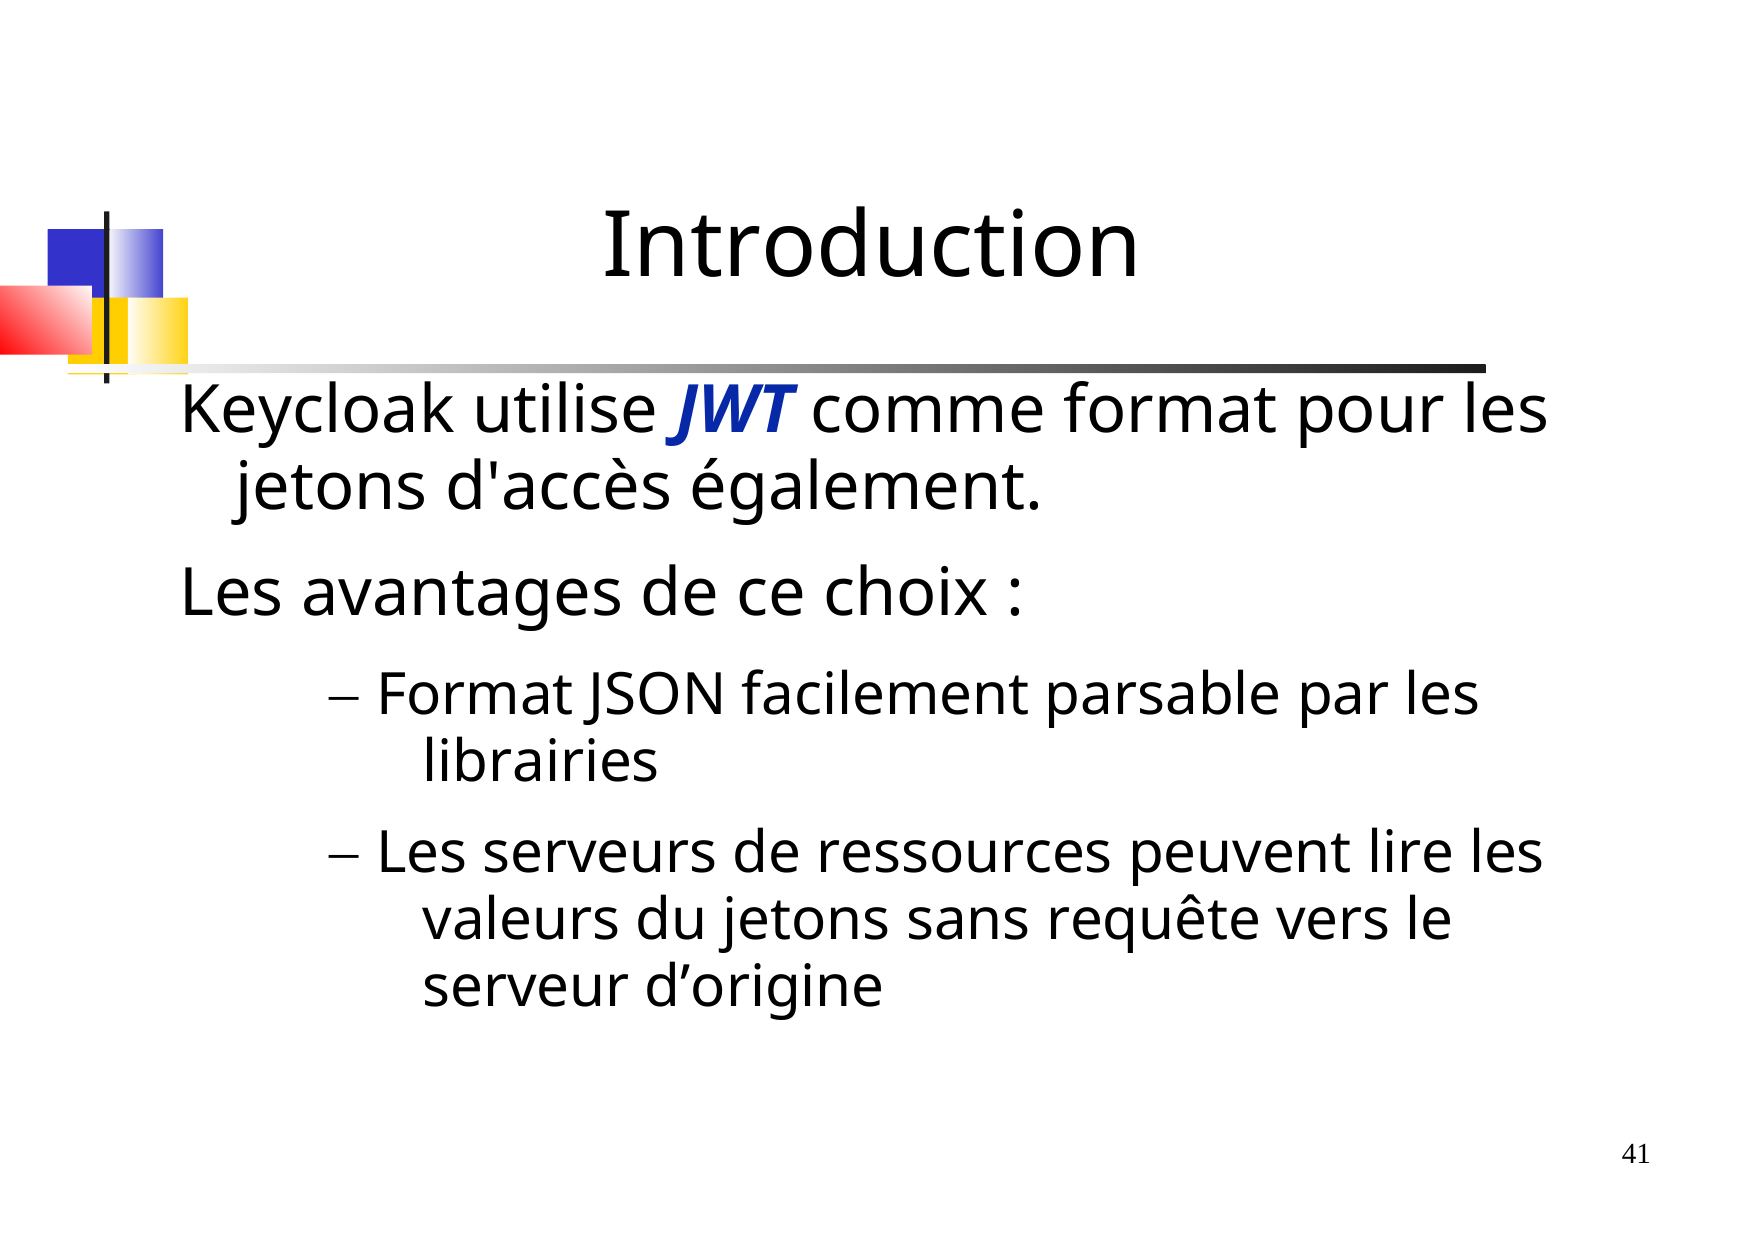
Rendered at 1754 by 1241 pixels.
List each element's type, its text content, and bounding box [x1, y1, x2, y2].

list Keycloak utilise JWT comme format pour les jetons d'accès également. Les avantages de ce choix : Format JSON facilement parsable par les librairies Les serveurs de ressources peuvent lire les valeurs du jetons sans requête vers le serveur d’origine [179, 371, 1567, 1091]
title Introduction [179, 139, 1567, 351]
